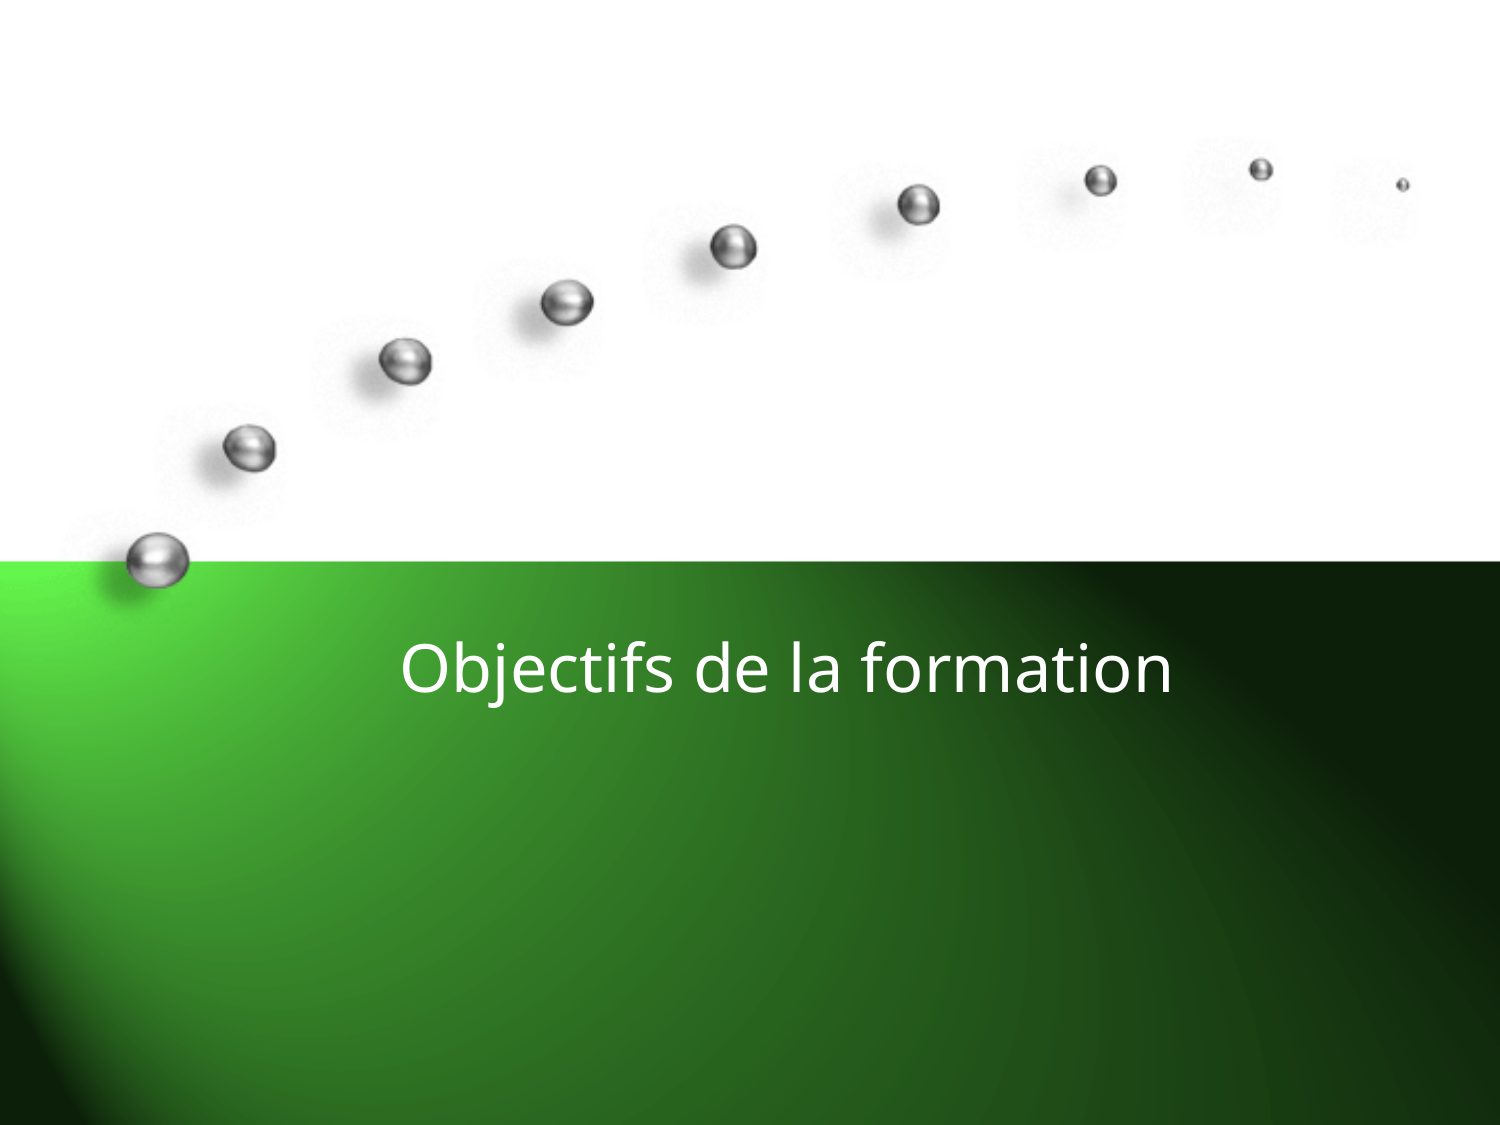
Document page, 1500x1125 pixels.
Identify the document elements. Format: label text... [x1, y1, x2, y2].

picture [0, 0, 1500, 1125]
title Objectifs de la formation [206, 565, 1369, 766]
